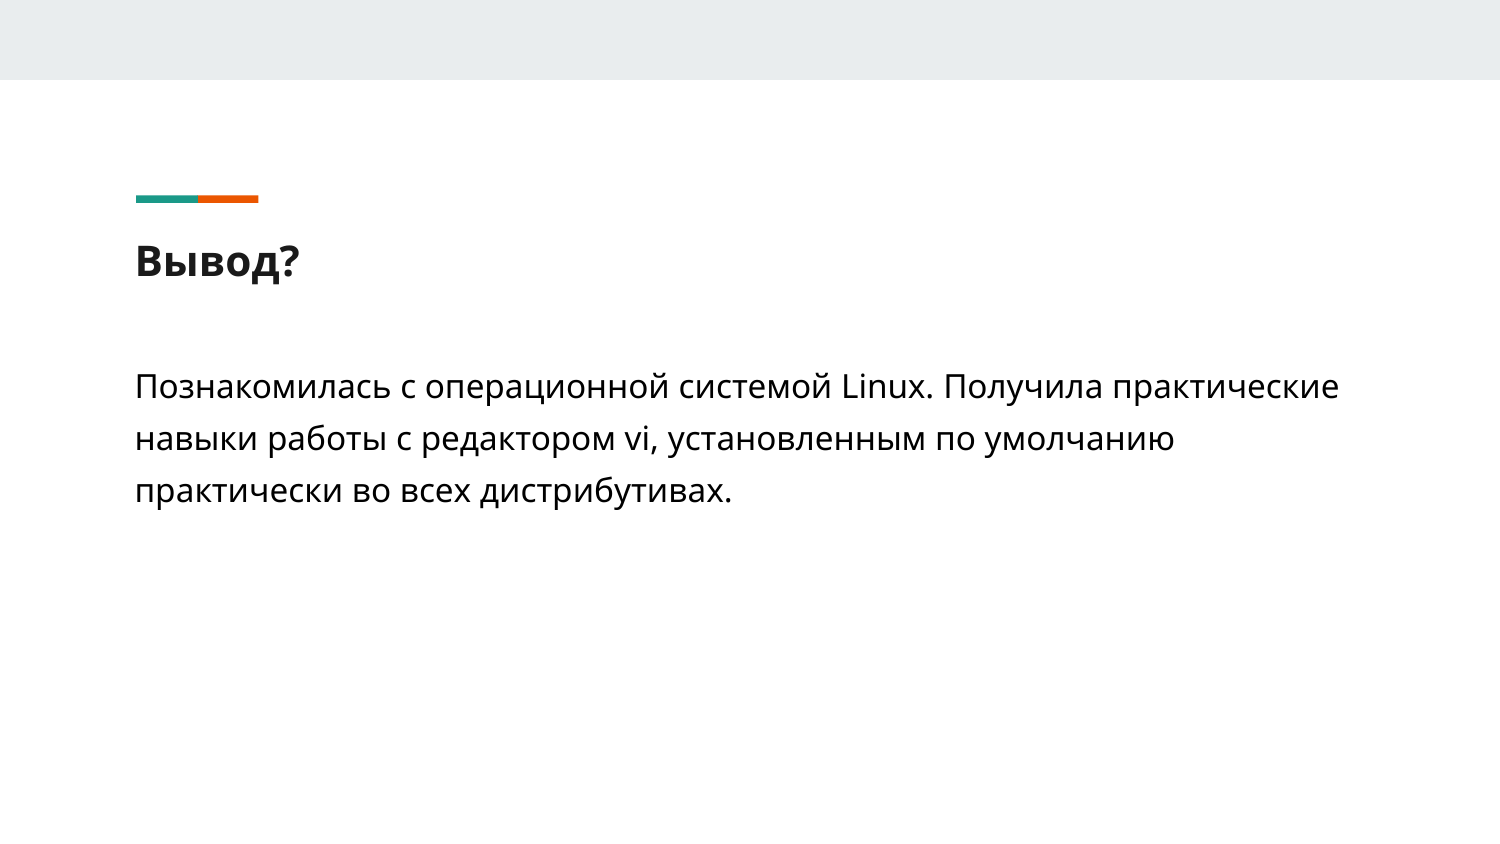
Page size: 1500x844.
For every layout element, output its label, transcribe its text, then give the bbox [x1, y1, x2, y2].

title Вывод? [119, 216, 1381, 305]
list Познакомилась с операционной системой Linux. Получила практические навыки работы с редактором vi, установленным по умолчанию практически во всех дистрибутивах. [119, 341, 1381, 712]
